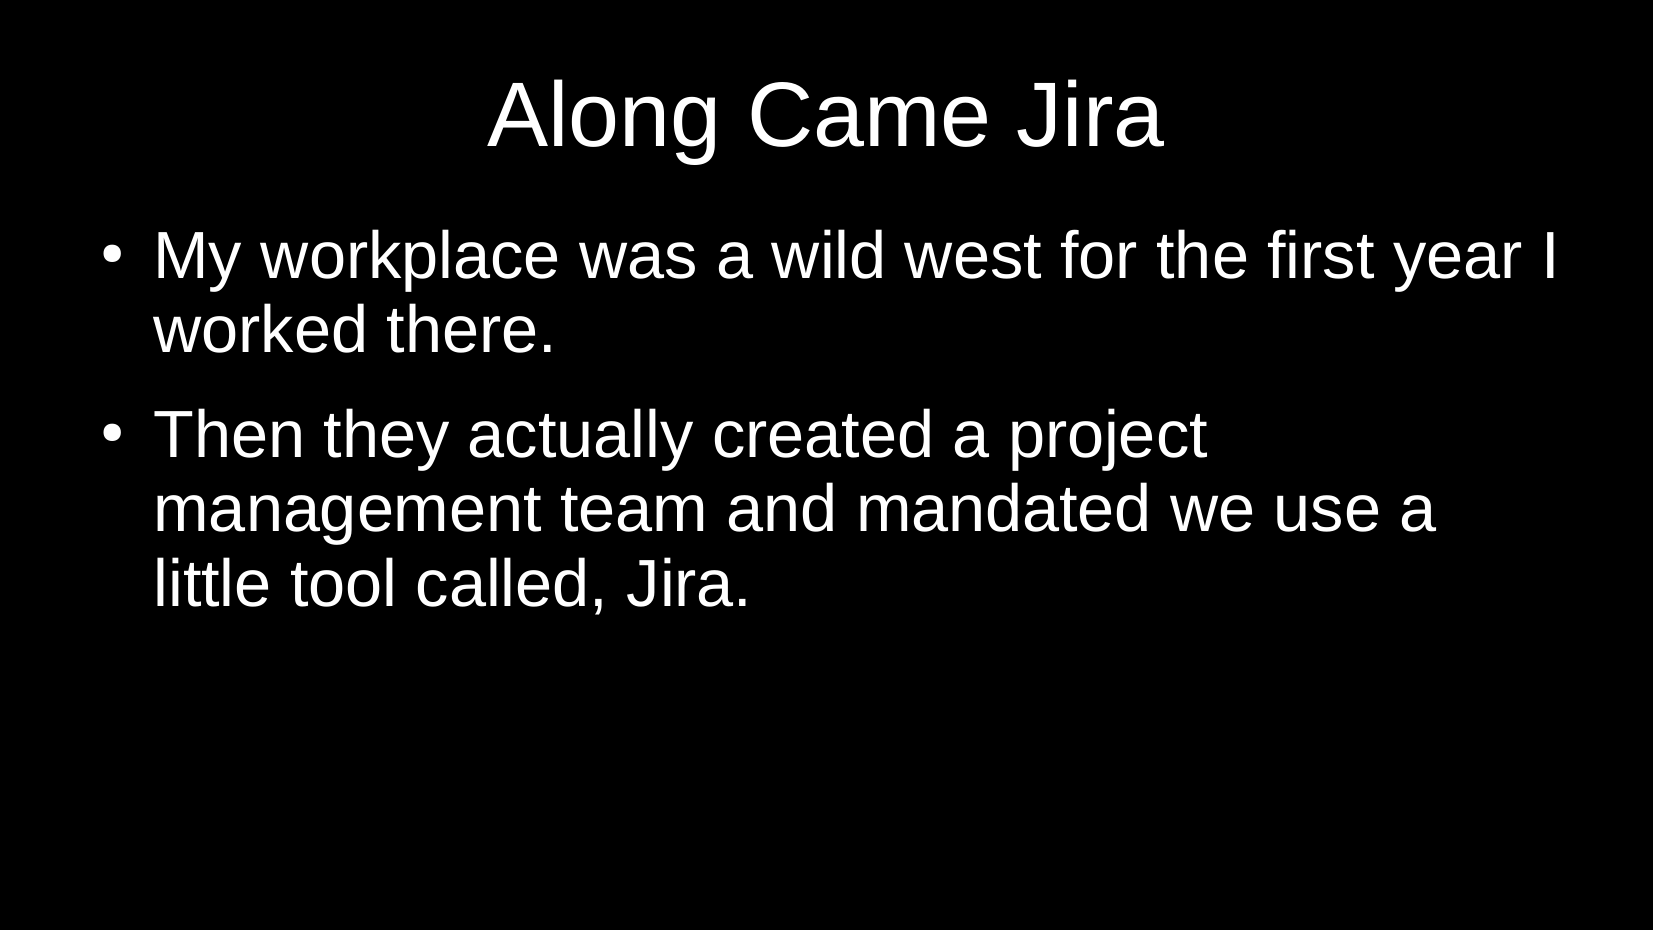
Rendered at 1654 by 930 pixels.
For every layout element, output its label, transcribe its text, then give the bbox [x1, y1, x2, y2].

title Along Came Jira [82, 37, 1571, 193]
list My workplace was a wild west for the first year I worked there. Then they actually created a project management team and mandated we use a little tool called, Jira. [82, 217, 1571, 757]
